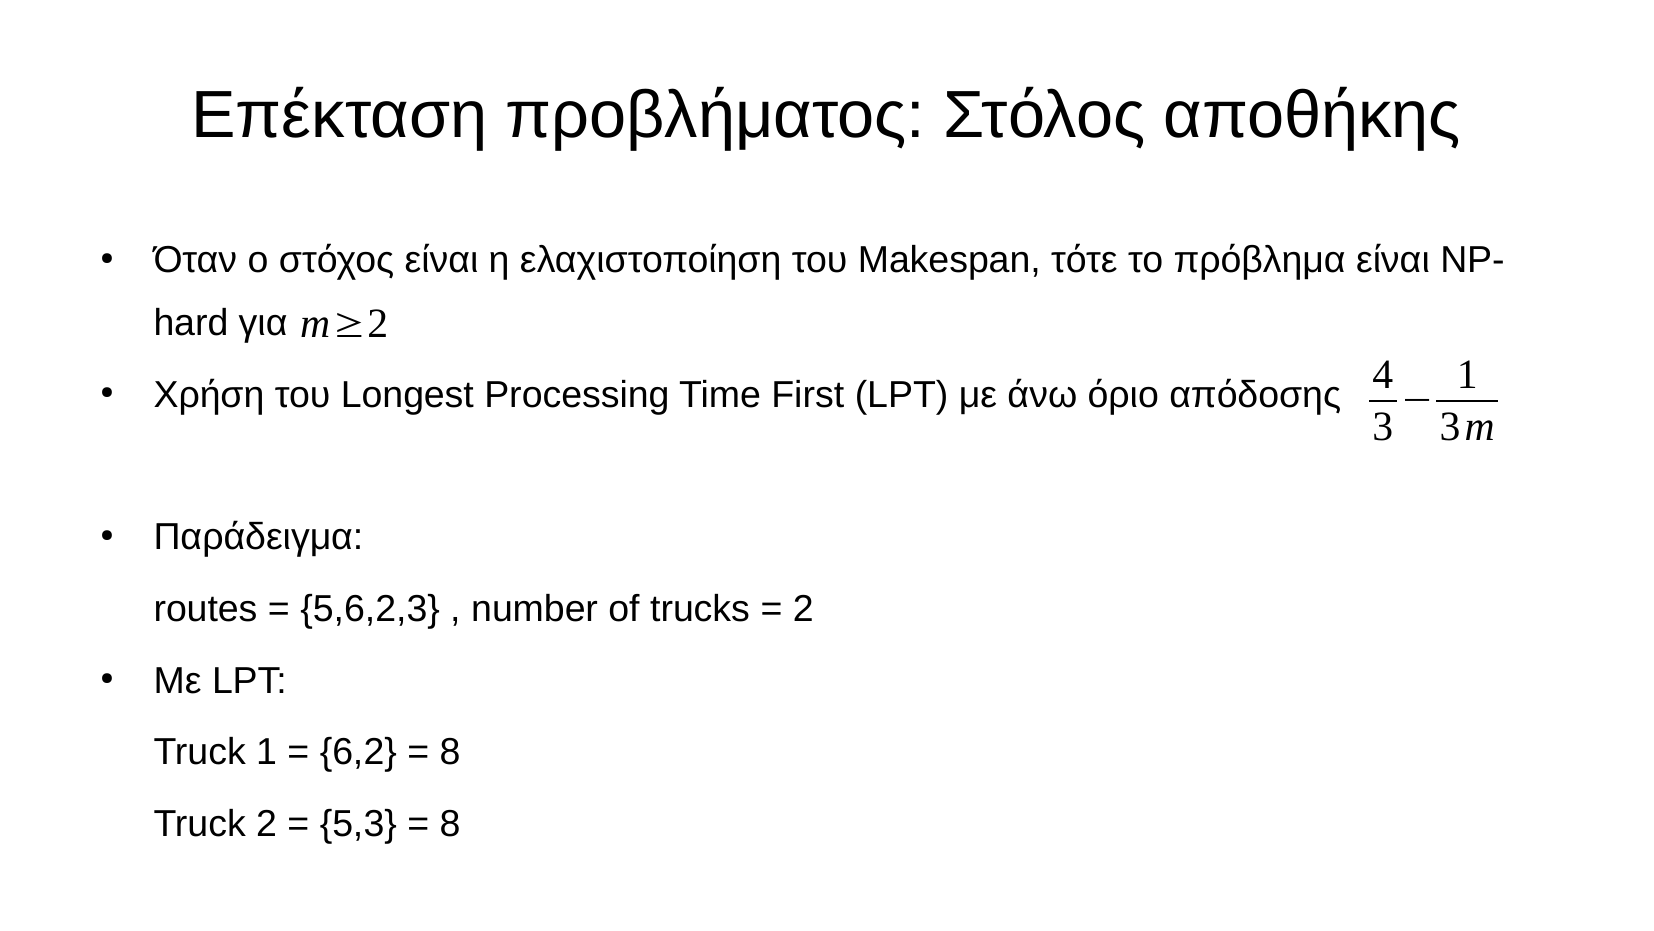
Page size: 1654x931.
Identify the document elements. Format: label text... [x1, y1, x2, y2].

chart [1367, 351, 1501, 451]
title Επέκταση προβλήματος: Στόλος αποθήκης [82, 37, 1571, 193]
list Όταν ο στόχος είναι η ελαχιστοποίηση του Makespan, τότε το πρόβλημα είναι NP-hard για Χρήση του Longest Processing Time First (LPT) με άνω όριο απόδοσης Παράδειγμα: routes = {5,6,2,3} , number of trucks = 2 Με LPT: Truck 1 = {6,2} = 8 Truck 2 = {5,3} = 8 [82, 217, 1571, 901]
chart [300, 300, 388, 347]
